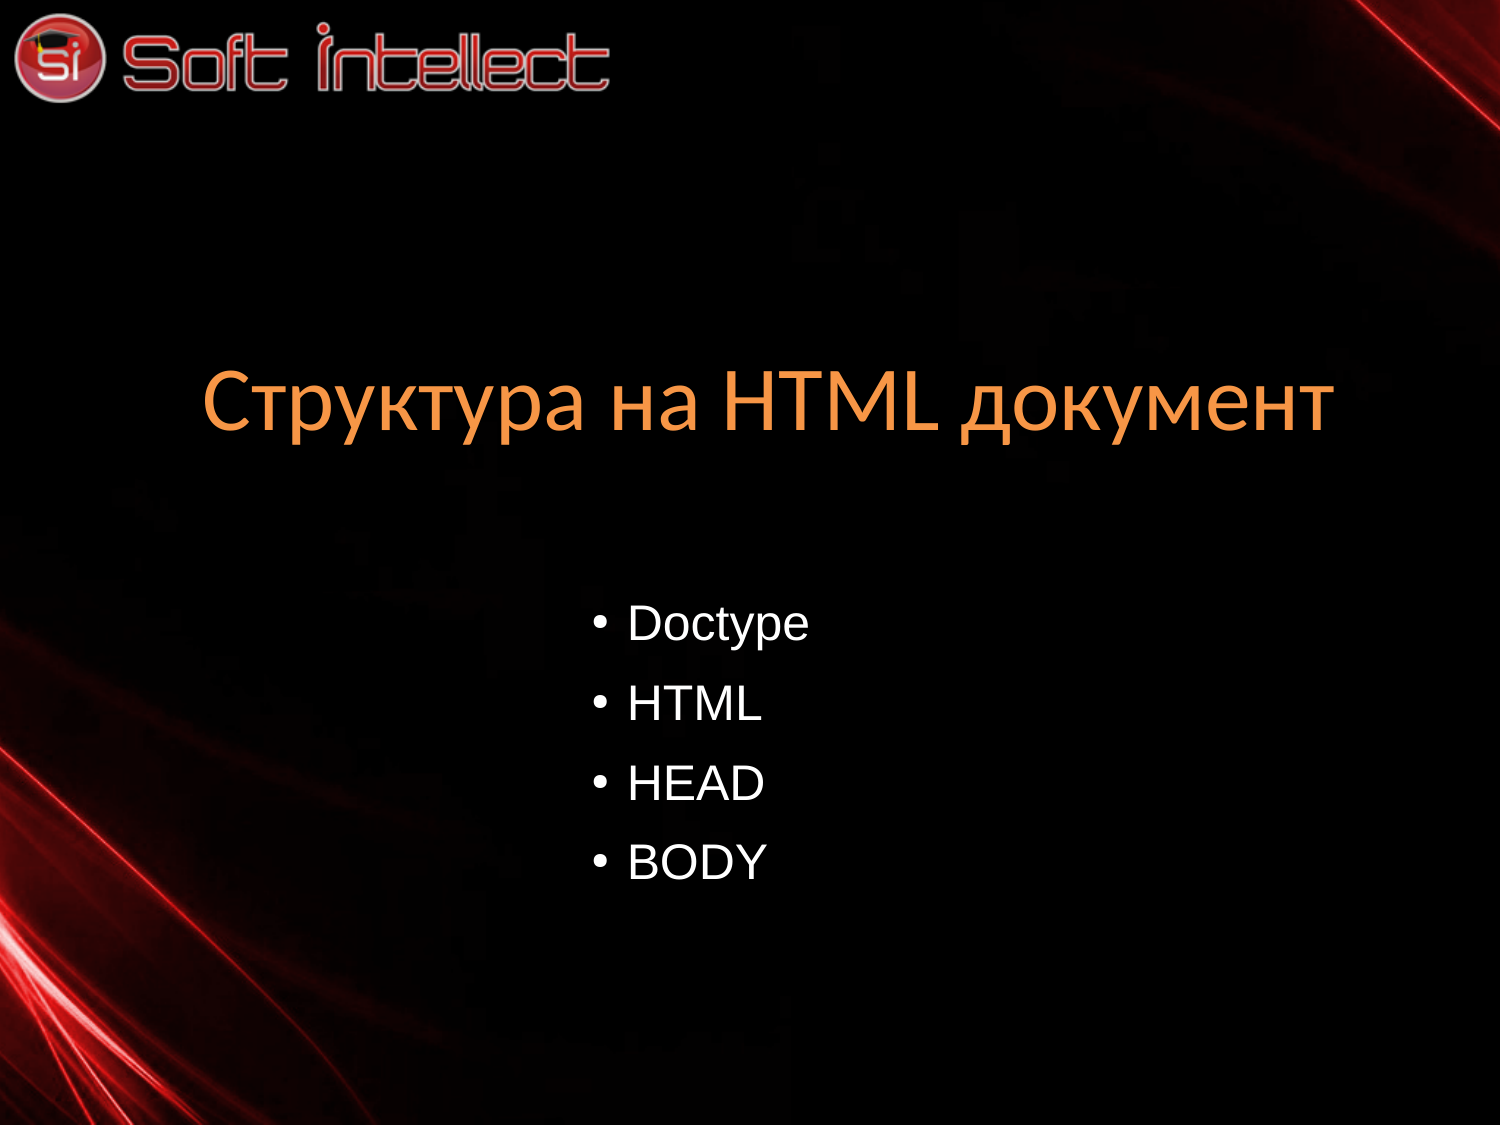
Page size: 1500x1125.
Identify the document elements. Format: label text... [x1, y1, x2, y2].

picture [0, 0, 1500, 1125]
text_box Doctype HTML HEAD BODY [576, 588, 826, 901]
text_box Структура на HTML документ [132, 273, 1407, 515]
